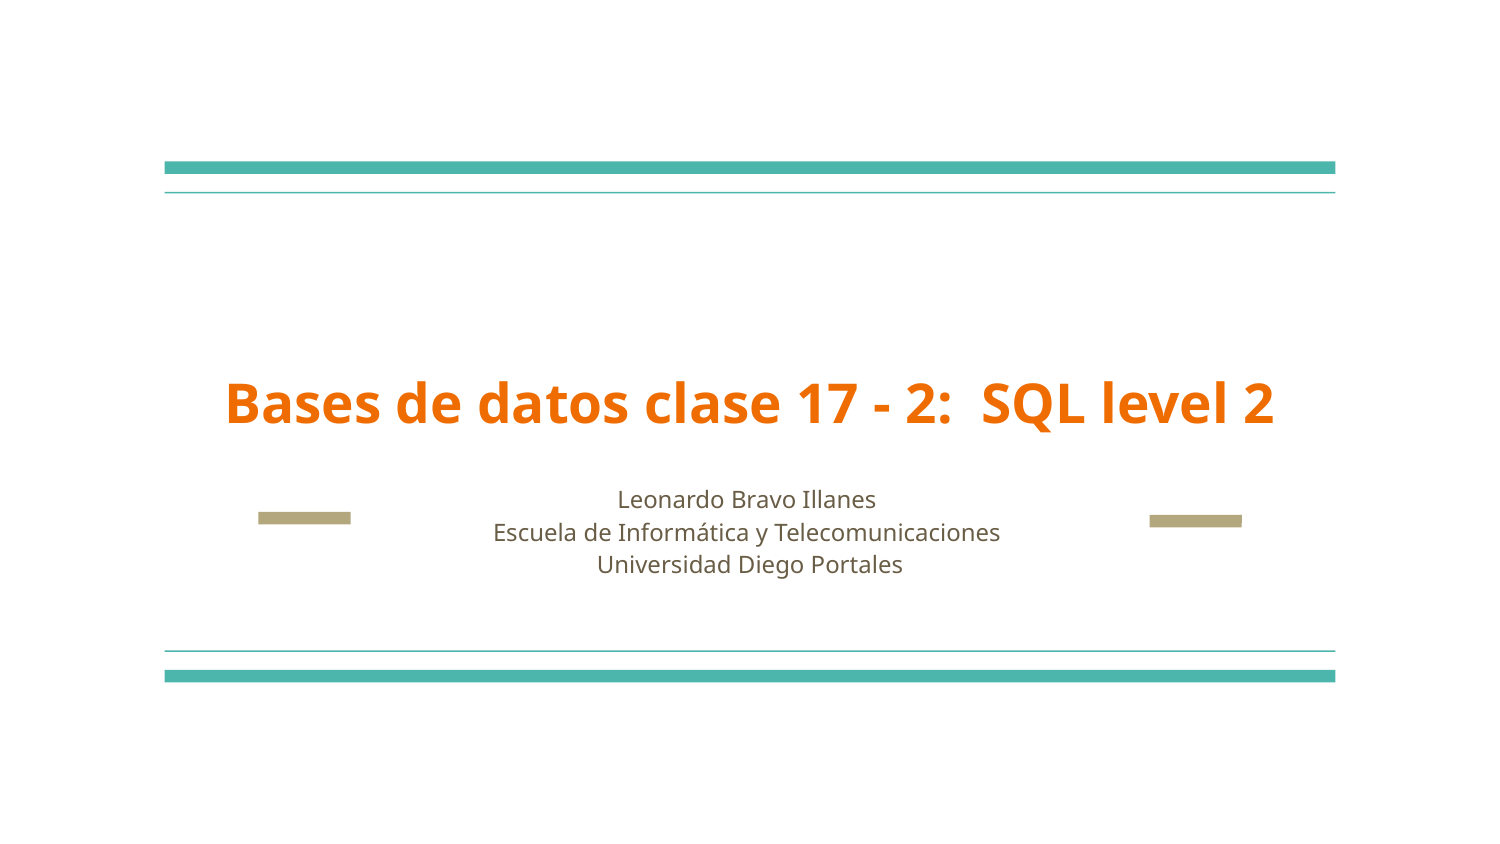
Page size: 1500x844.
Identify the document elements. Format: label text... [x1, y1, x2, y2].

title Bases de datos clase 17 - 2: SQL level 2 [164, 287, 1336, 456]
subtitle Leonardo Bravo Illanes Escuela de Informática y Telecomunicaciones Universidad Diego Portales [350, 467, 1150, 598]
